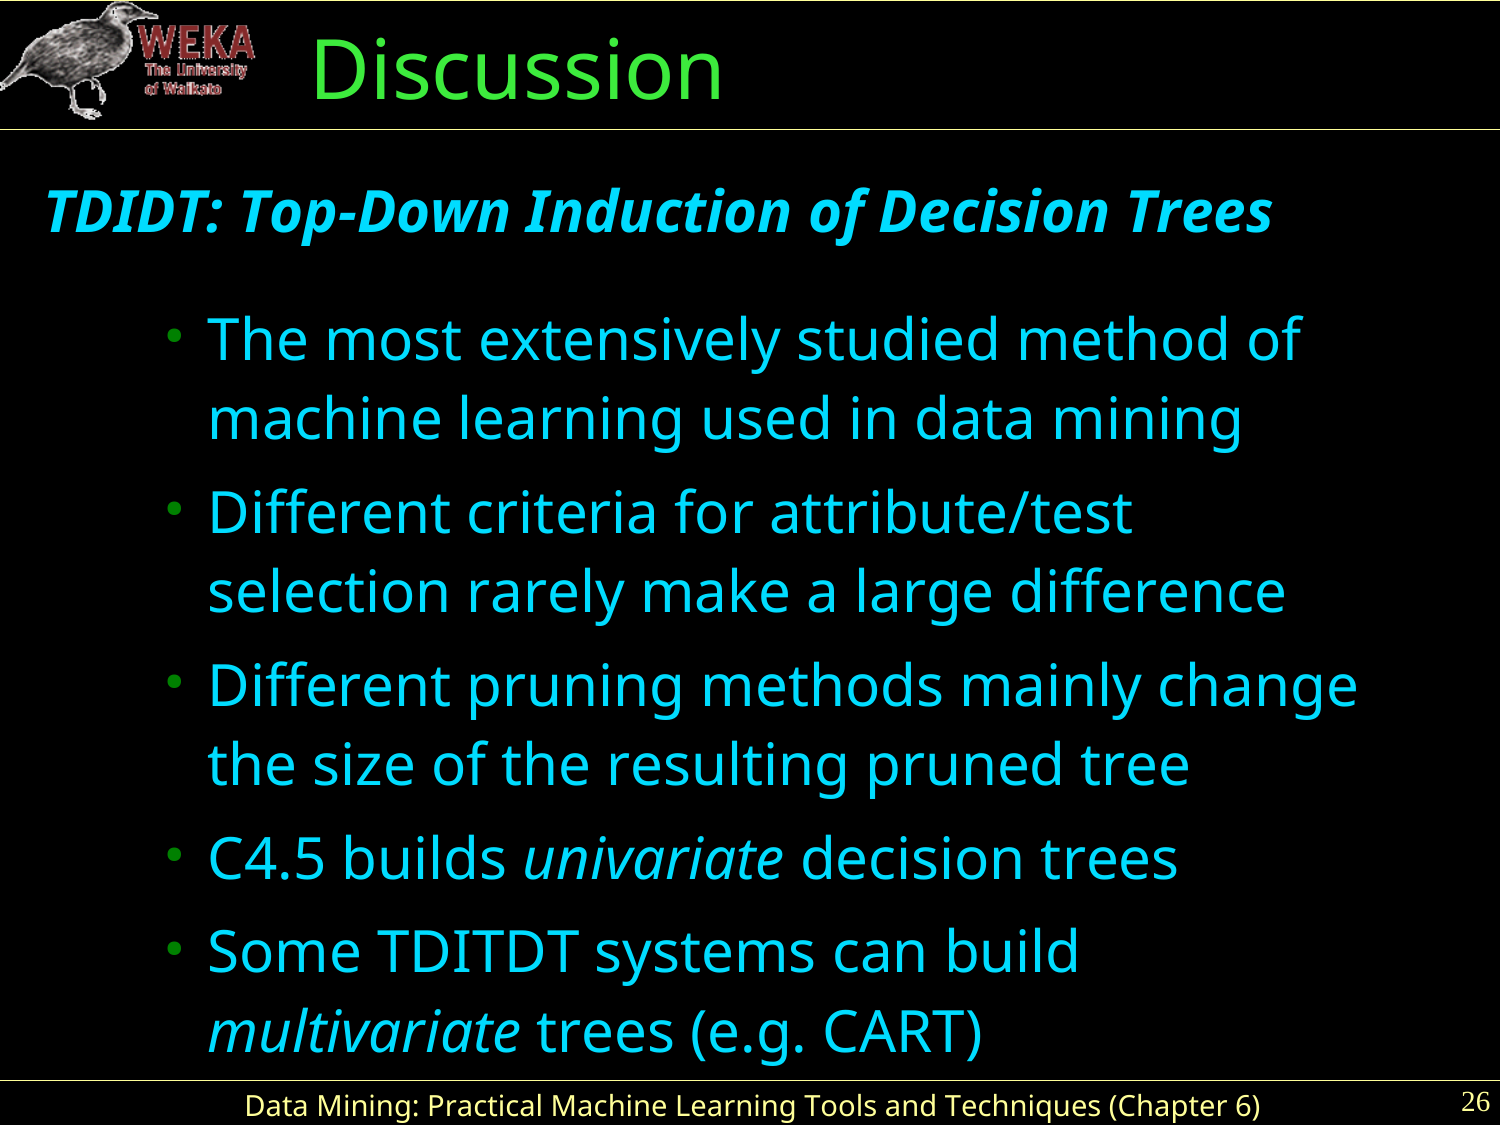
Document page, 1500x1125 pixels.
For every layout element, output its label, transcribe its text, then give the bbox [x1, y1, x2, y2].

title Discussion [295, 0, 1500, 148]
list The most extensively studied method of machine learning used in data mining Different criteria for attribute/test selection rarely make a large difference Different pruning methods mainly change the size of the resulting pruned tree C4.5 builds univariate decision trees Some TDITDT systems can build multivariate trees (e.g. CART) [150, 838, 1388, 1001]
text_box TDIDT: Top-Down Induction of Decision Trees [29, 162, 1479, 838]
picture [0, 1, 266, 129]
